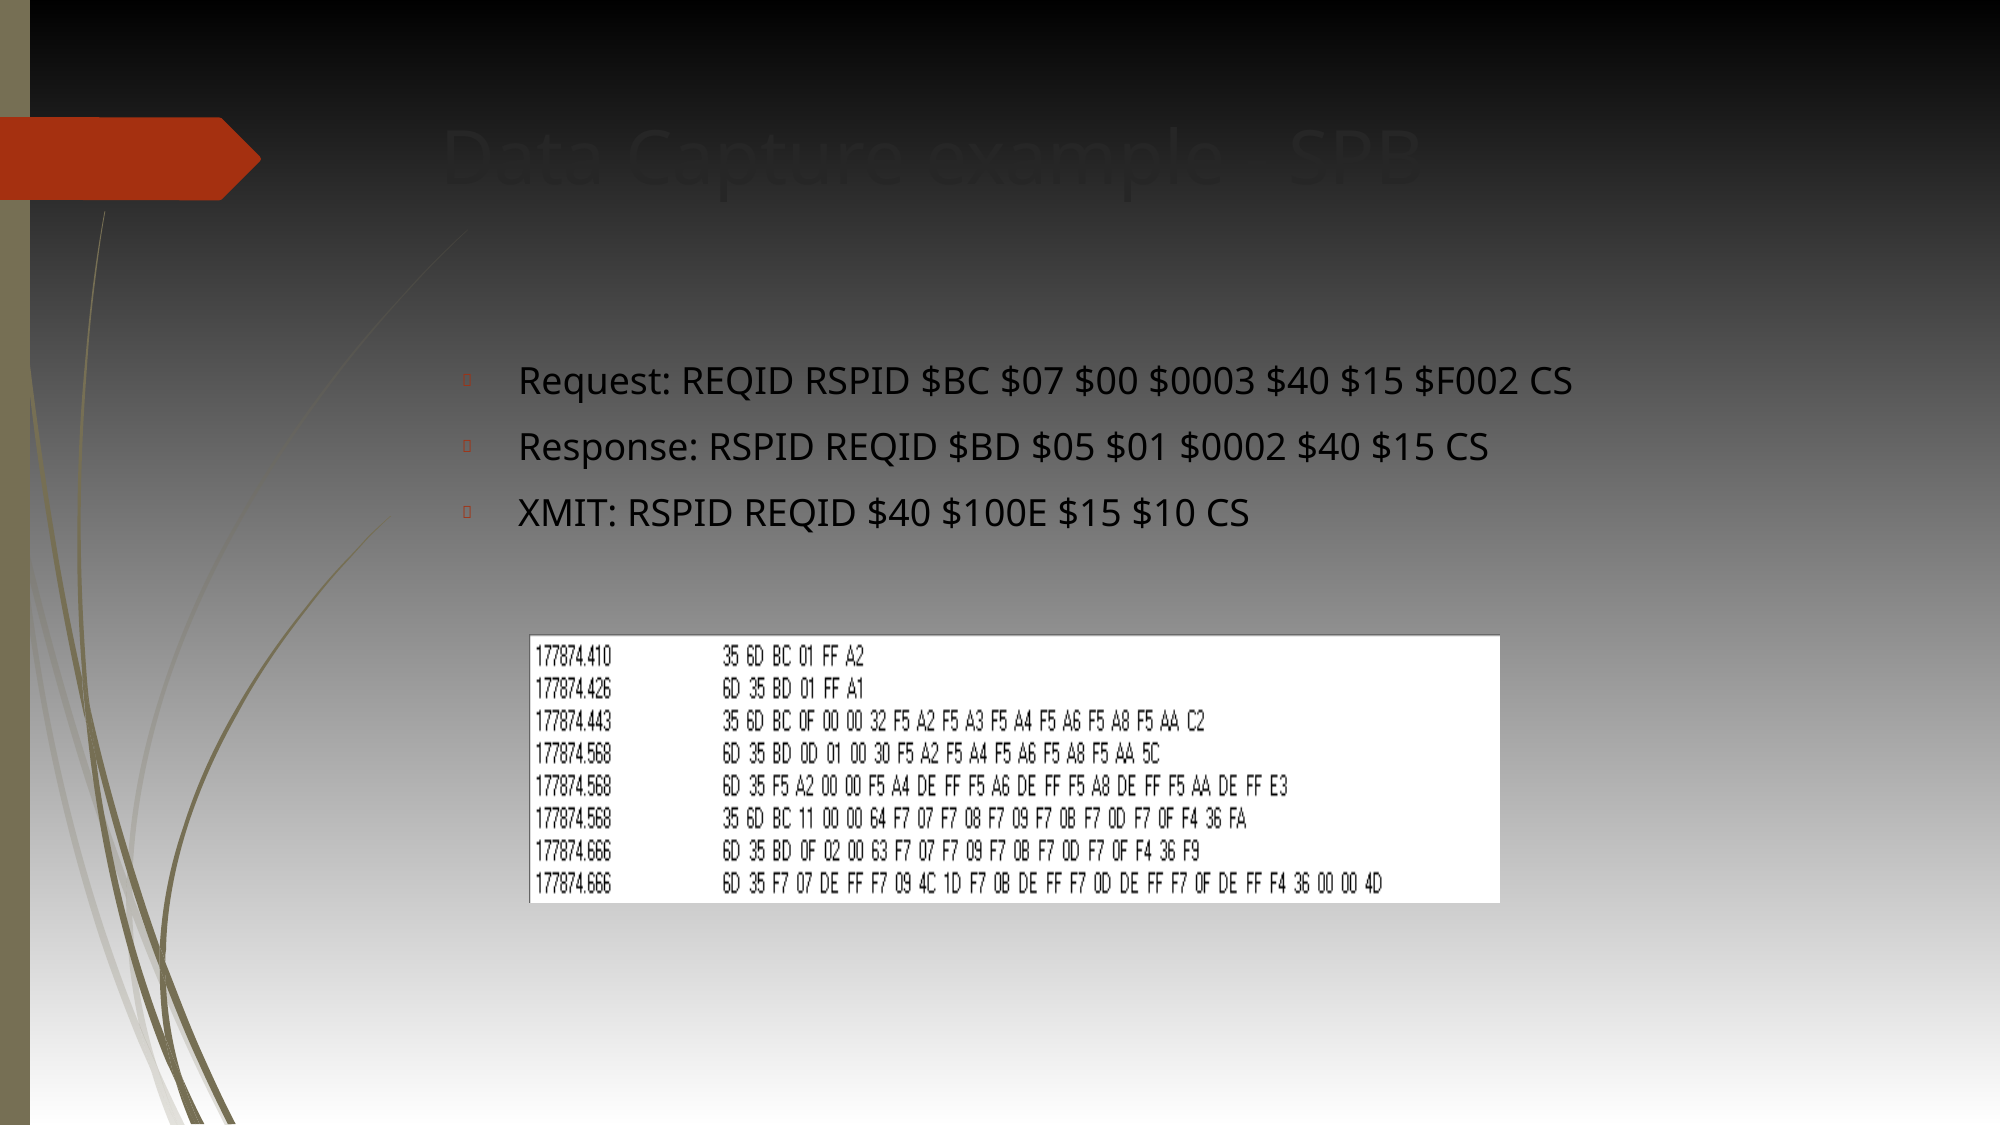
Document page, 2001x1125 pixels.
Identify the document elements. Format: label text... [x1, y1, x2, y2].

picture [529, 634, 1500, 903]
text_box Request: REQID RSPID $BC $07 $00 $0003 $40 $15 $F002 CS Response: RSPID REQID $BD $05 $01 $0002 $40 $15 CS XMIT: RSPID REQID $40 $100E $15 $10 CS [447, 349, 1770, 674]
title Data Capture example - SPB [425, 102, 1888, 313]
